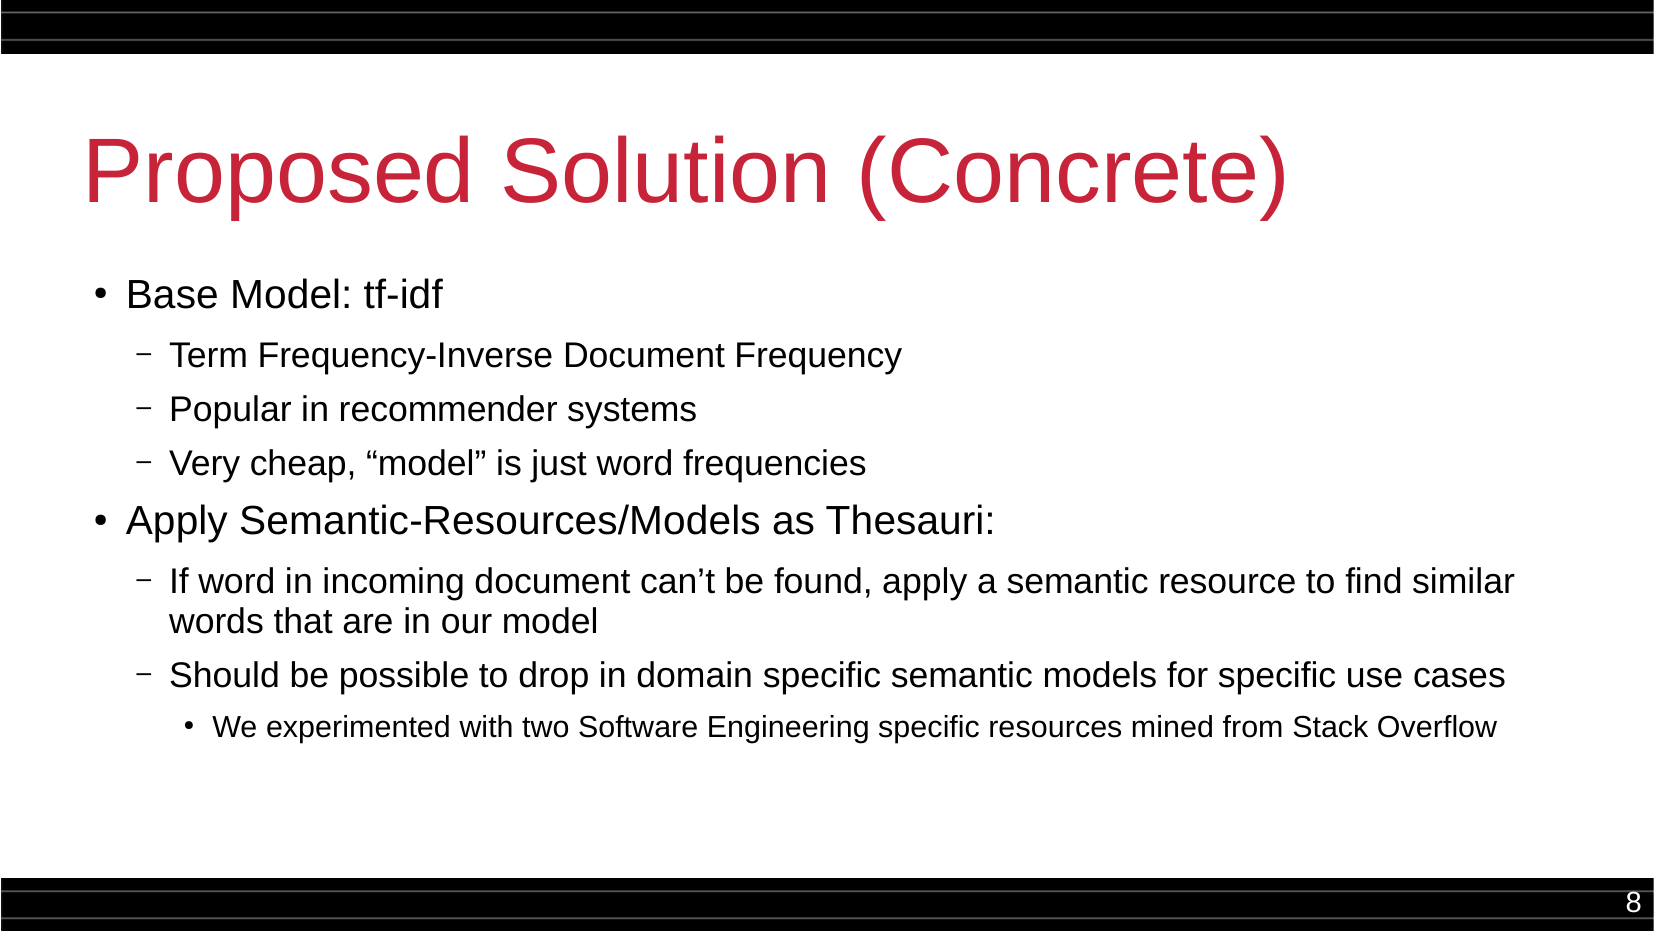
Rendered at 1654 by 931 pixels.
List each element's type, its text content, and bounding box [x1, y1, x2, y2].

picture [1, 0, 1654, 54]
list Base Model: tf-idf Term Frequency-Inverse Document Frequency Popular in recommender systems Very cheap, “model” is just word frequencies Apply Semantic-Resources/Models as Thesauri: If word in incoming document can’t be found, apply a semantic resource to find similar words that are in our model Should be possible to drop in domain specific semantic models for specific use cases We experimented with two Software Engineering specific resources mined from Stack Overflow [82, 271, 1571, 758]
title Proposed Solution (Concrete) [82, 92, 1571, 249]
picture [1, 878, 1654, 931]
